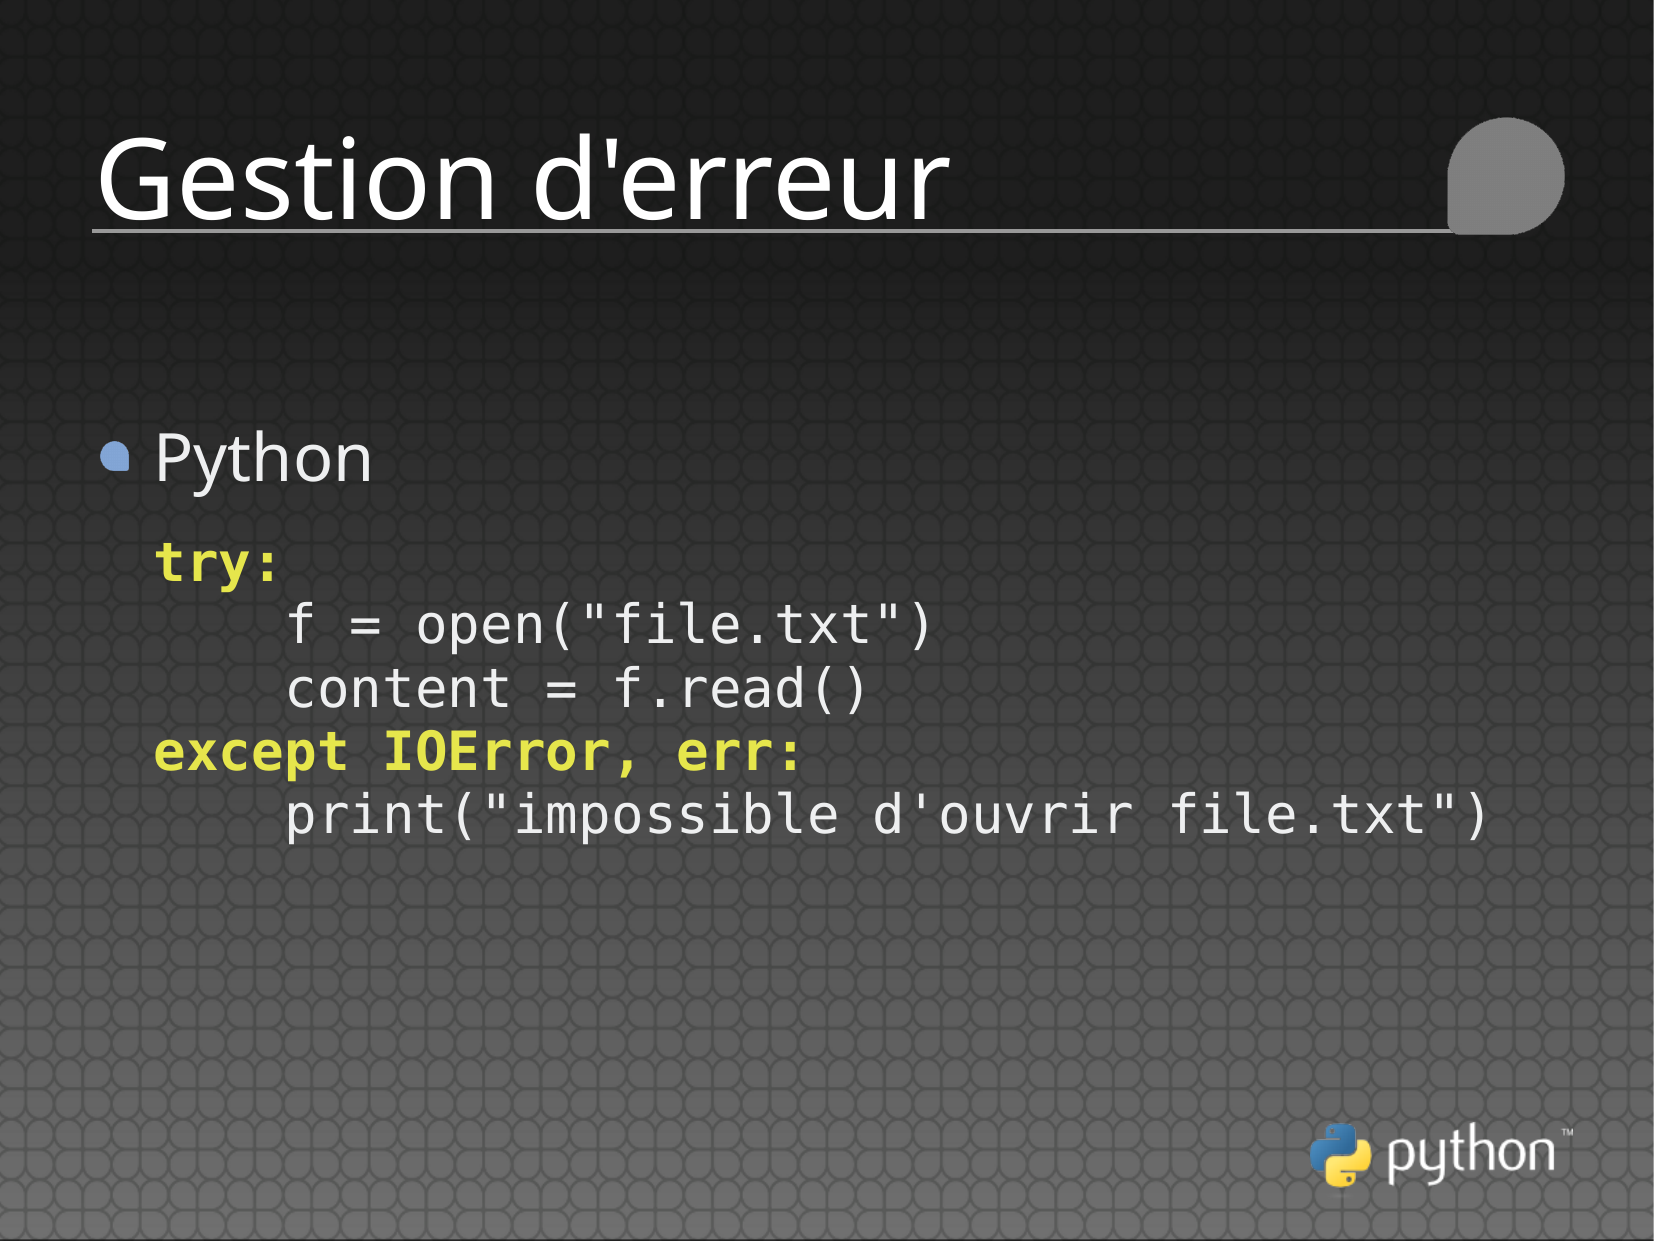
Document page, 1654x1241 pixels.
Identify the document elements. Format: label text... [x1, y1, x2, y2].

title Gestion d'erreur [94, 100, 1426, 251]
list Python try: f = open("file.txt") content = f.read() except IOError, err: print("impossible d'ouvrir file.txt") [82, 290, 1571, 1094]
picture [0, 0, 1654, 1241]
